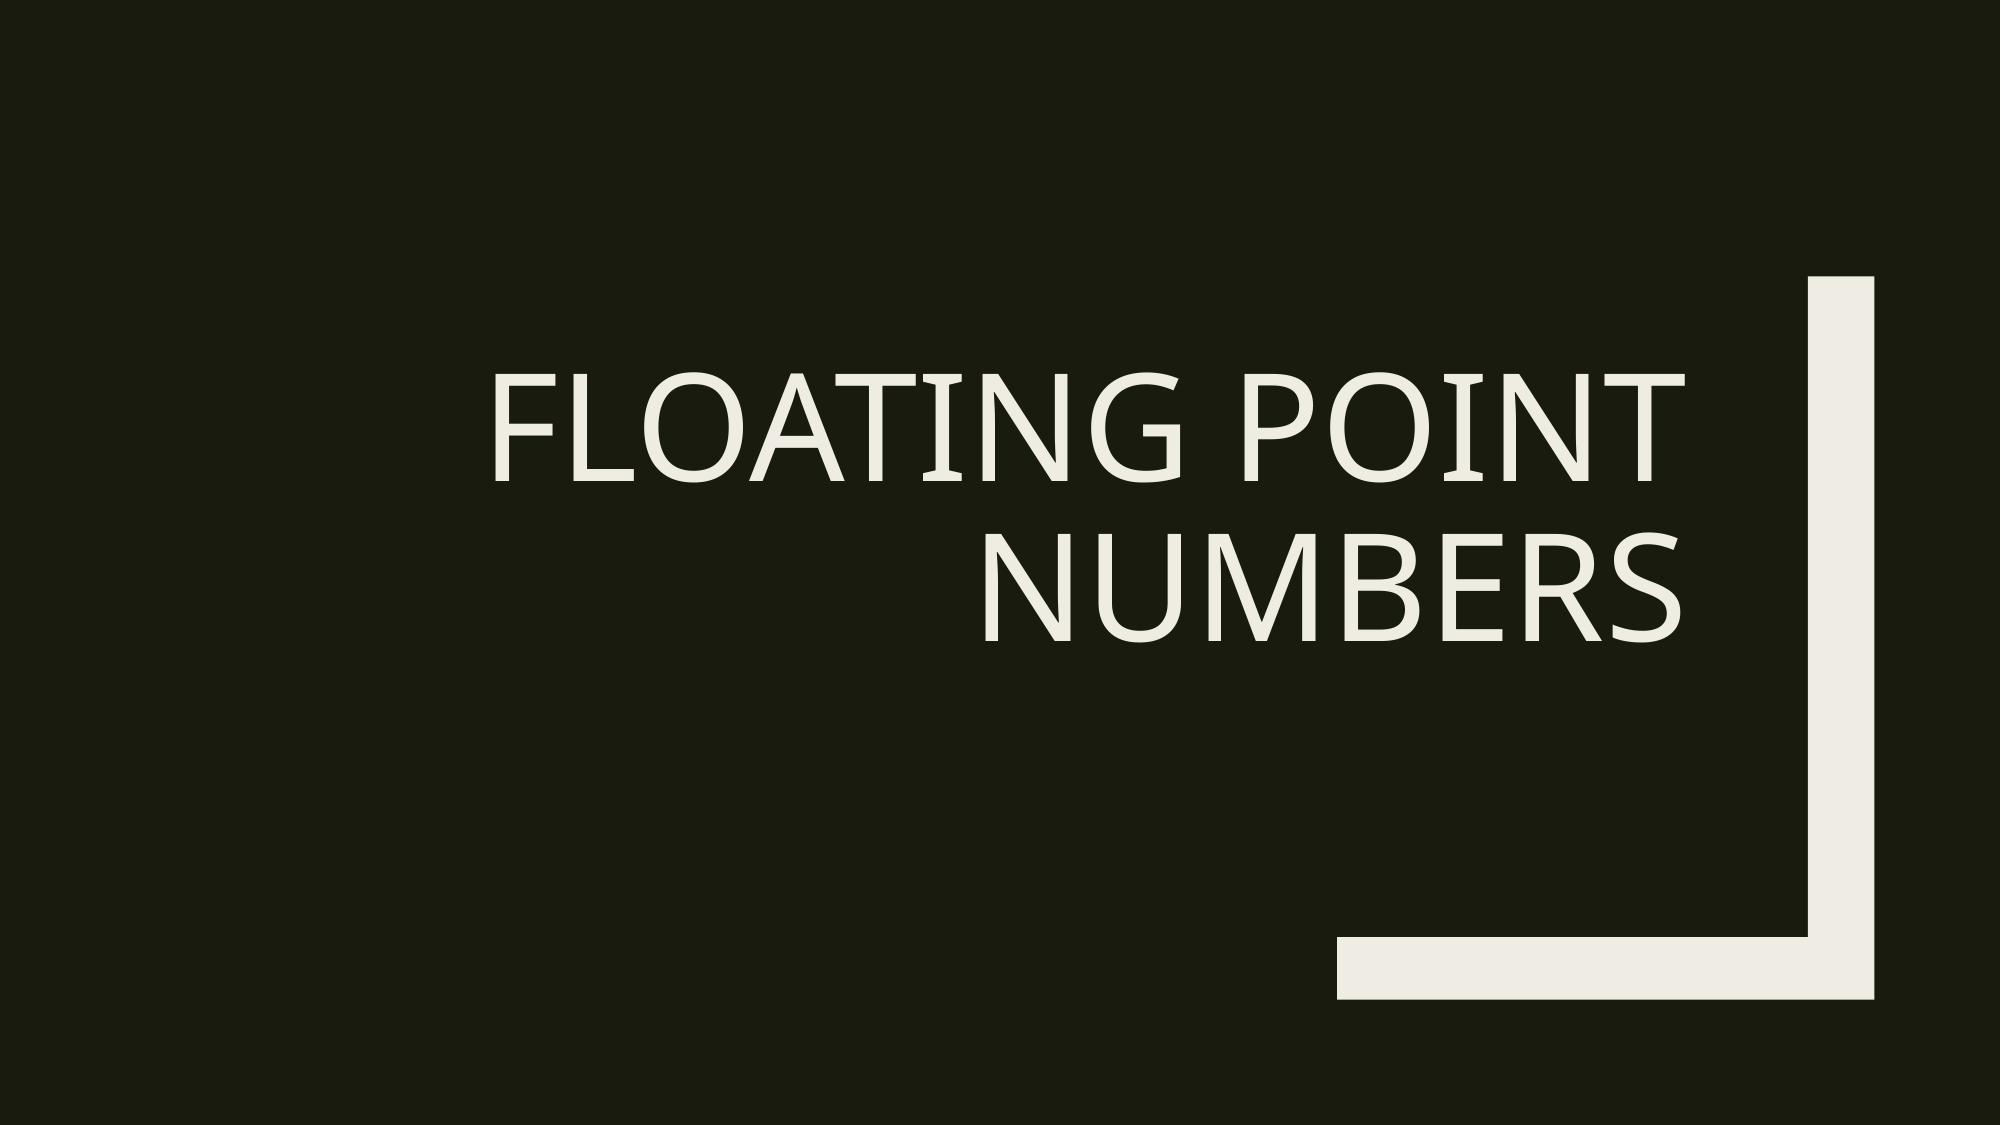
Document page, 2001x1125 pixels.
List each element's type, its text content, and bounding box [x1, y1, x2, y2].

title Floating Point Numbers [125, 213, 1703, 682]
